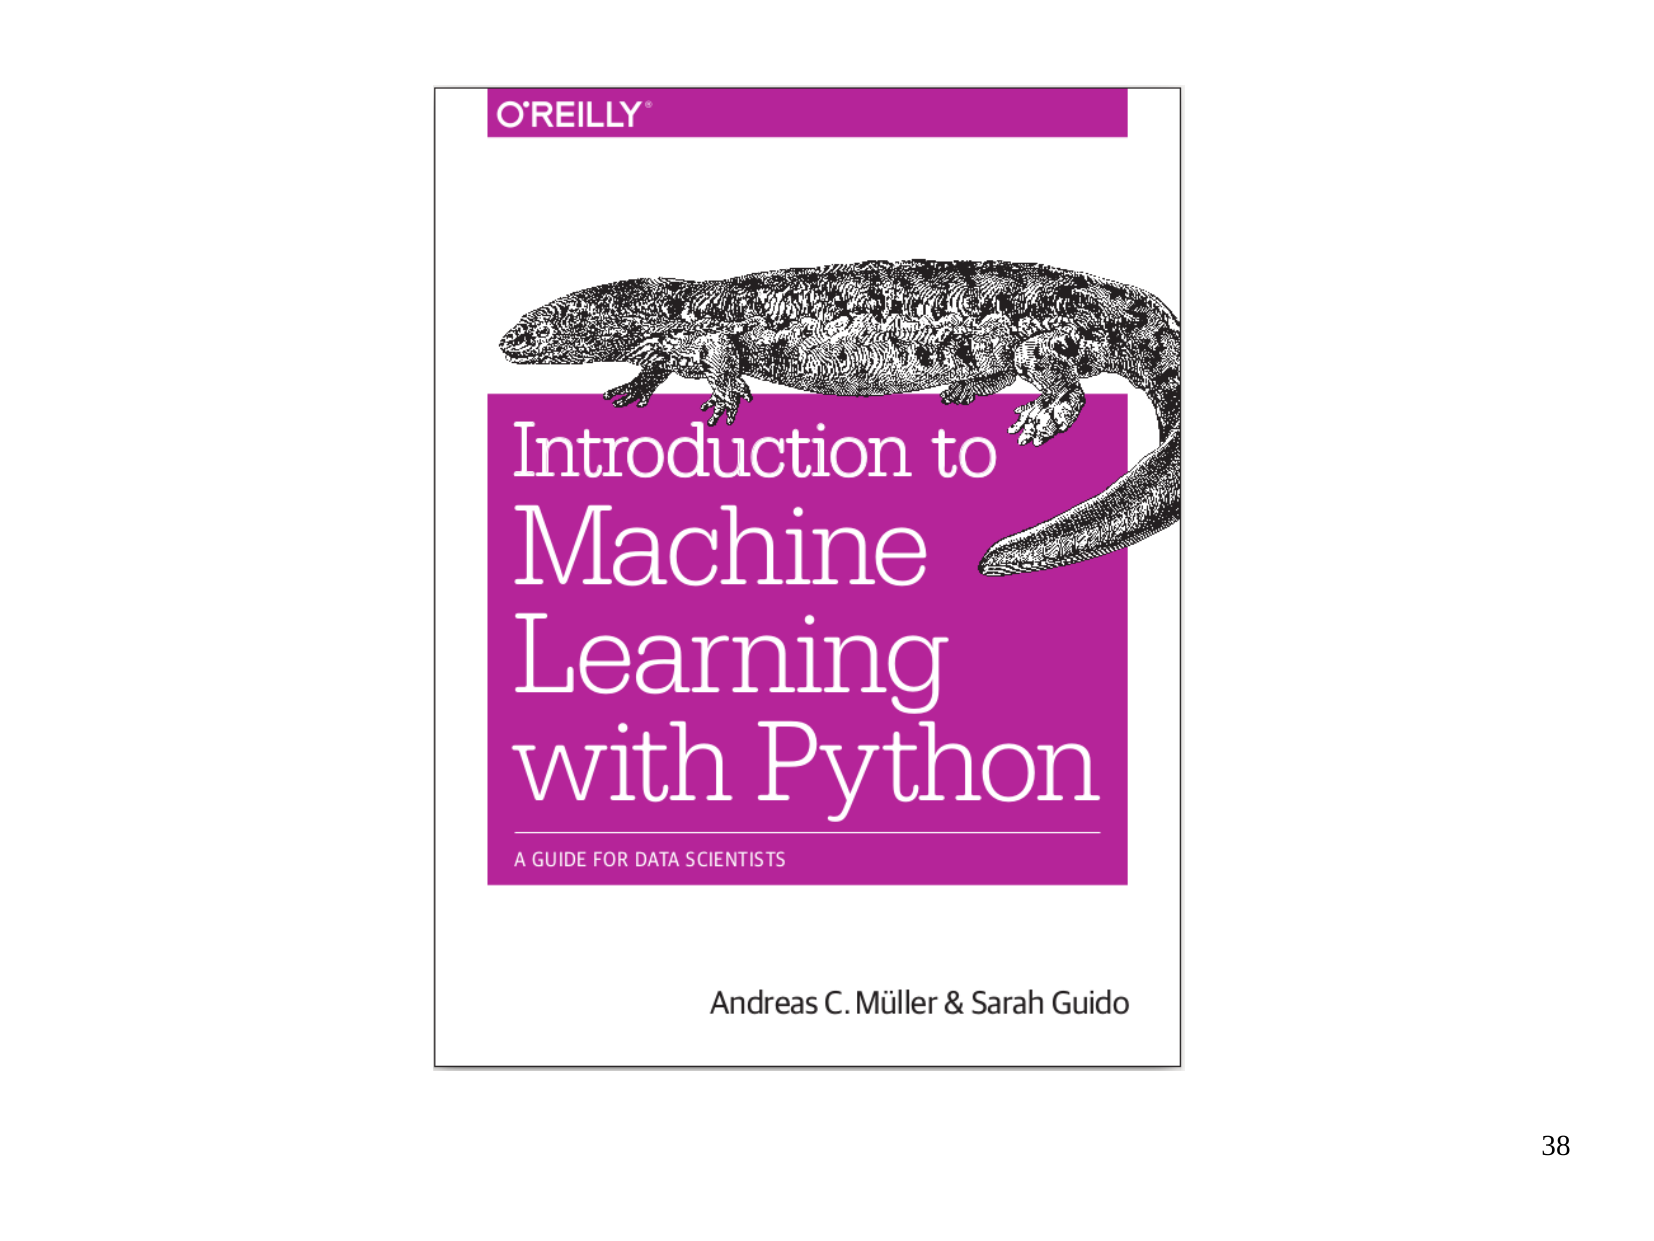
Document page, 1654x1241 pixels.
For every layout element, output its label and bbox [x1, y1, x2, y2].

picture [433, 85, 1185, 1071]
